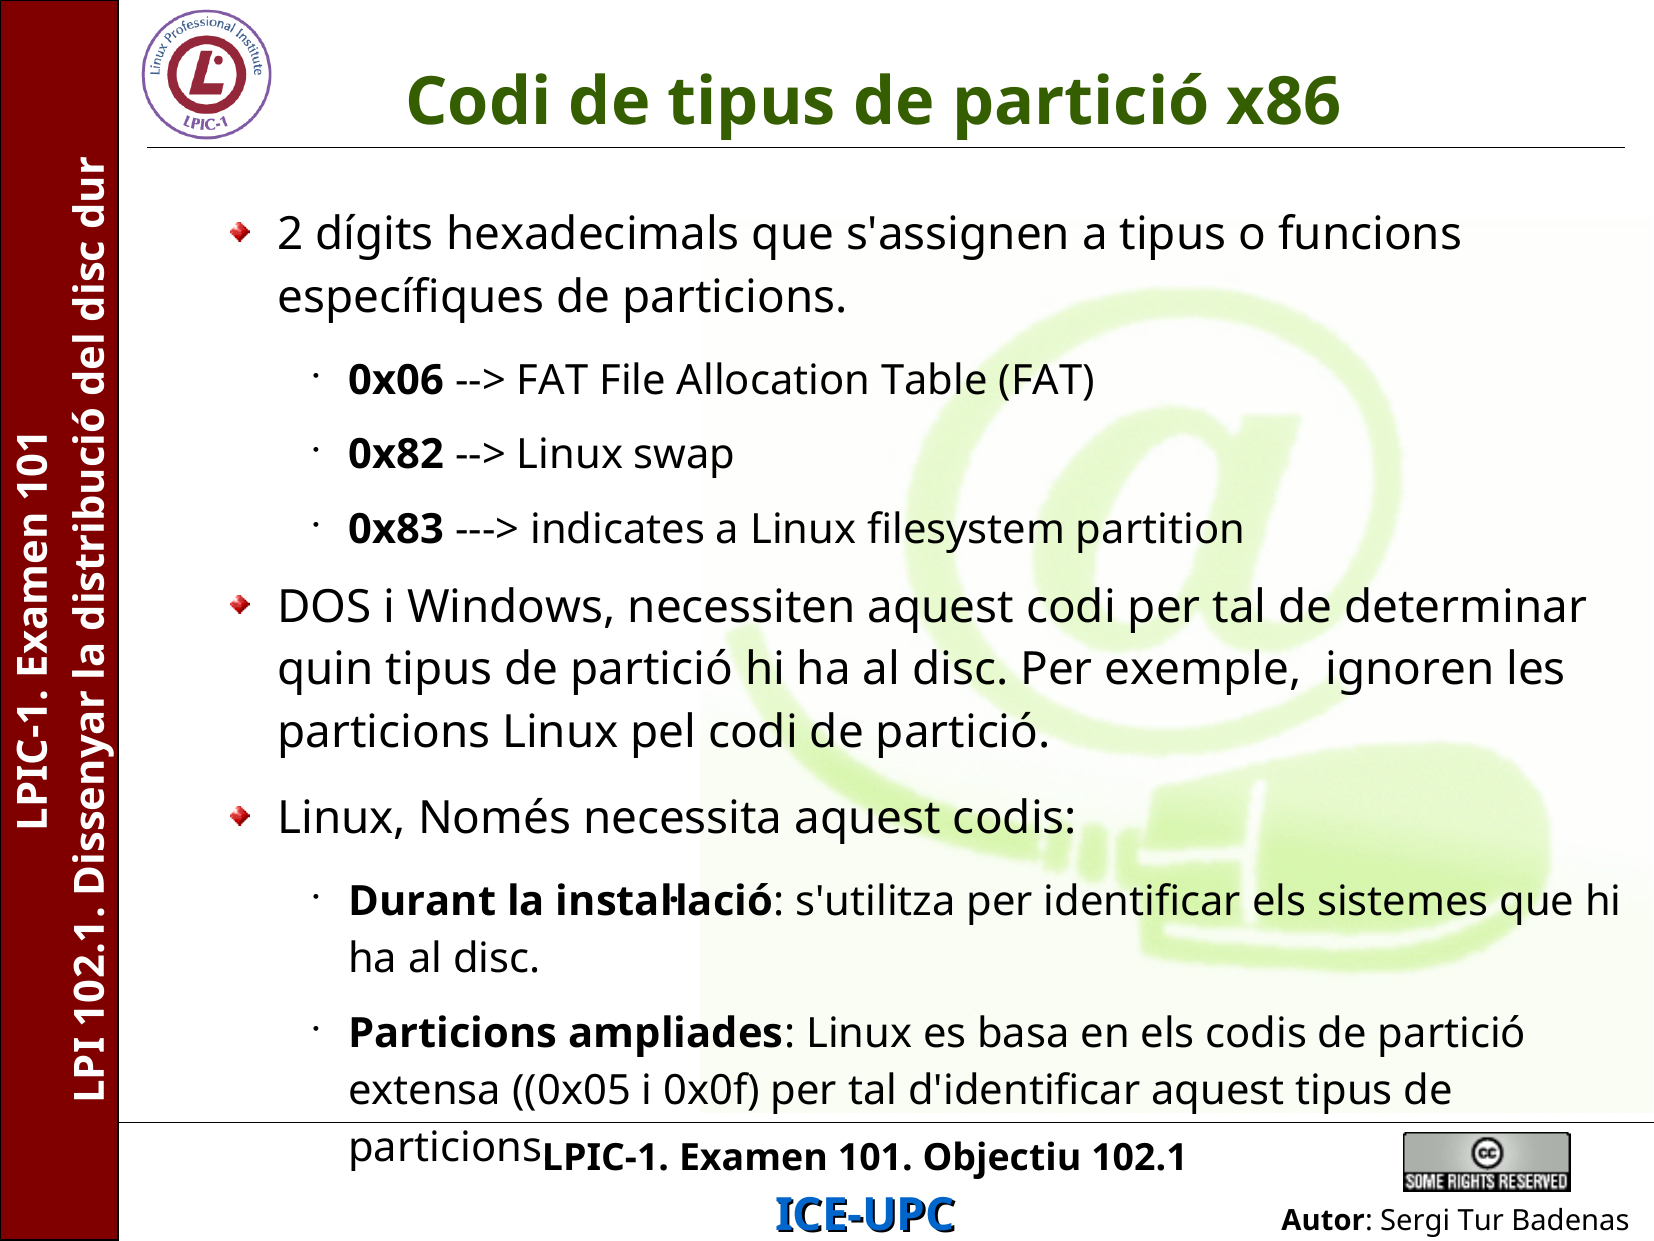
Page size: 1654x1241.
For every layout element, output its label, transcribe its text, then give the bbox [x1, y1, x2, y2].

picture [1180, 1084, 1192, 1101]
picture [777, 1084, 790, 1101]
picture [135, 5, 277, 55]
picture [960, 1084, 972, 1101]
title Codi de tipus de partició x86 [129, 55, 1619, 142]
picture [715, 1080, 727, 1101]
picture [1403, 1132, 1571, 1192]
picture [700, 217, 1654, 1113]
picture [1409, 1084, 1421, 1101]
picture [1328, 1084, 1341, 1101]
list 2 dígits hexadecimals que s'assignen a tipus o funcions específiques de particions. 0x06 --> FAT File Allocation Table (FAT) 0x82 --> Linux swap 0x83 ---> indicates a Linux filesystem partition DOS i Windows, necessiten aquest codi per tal de determinar quin tipus de partició hi ha al disc. Per exemple, ignoren les particions Linux pel codi de partició. Linux, Només necessita aquest codis: Durant la instal·lació: s'utilitza per identificar els sistemes que hi ha al disc. Particions ampliades: Linux es basa en els codis de partició extensa ((0x05 i 0x0f) per tal d'identificar aquest tipus de particions. [135, 200, 1624, 1080]
picture [914, 1084, 926, 1101]
